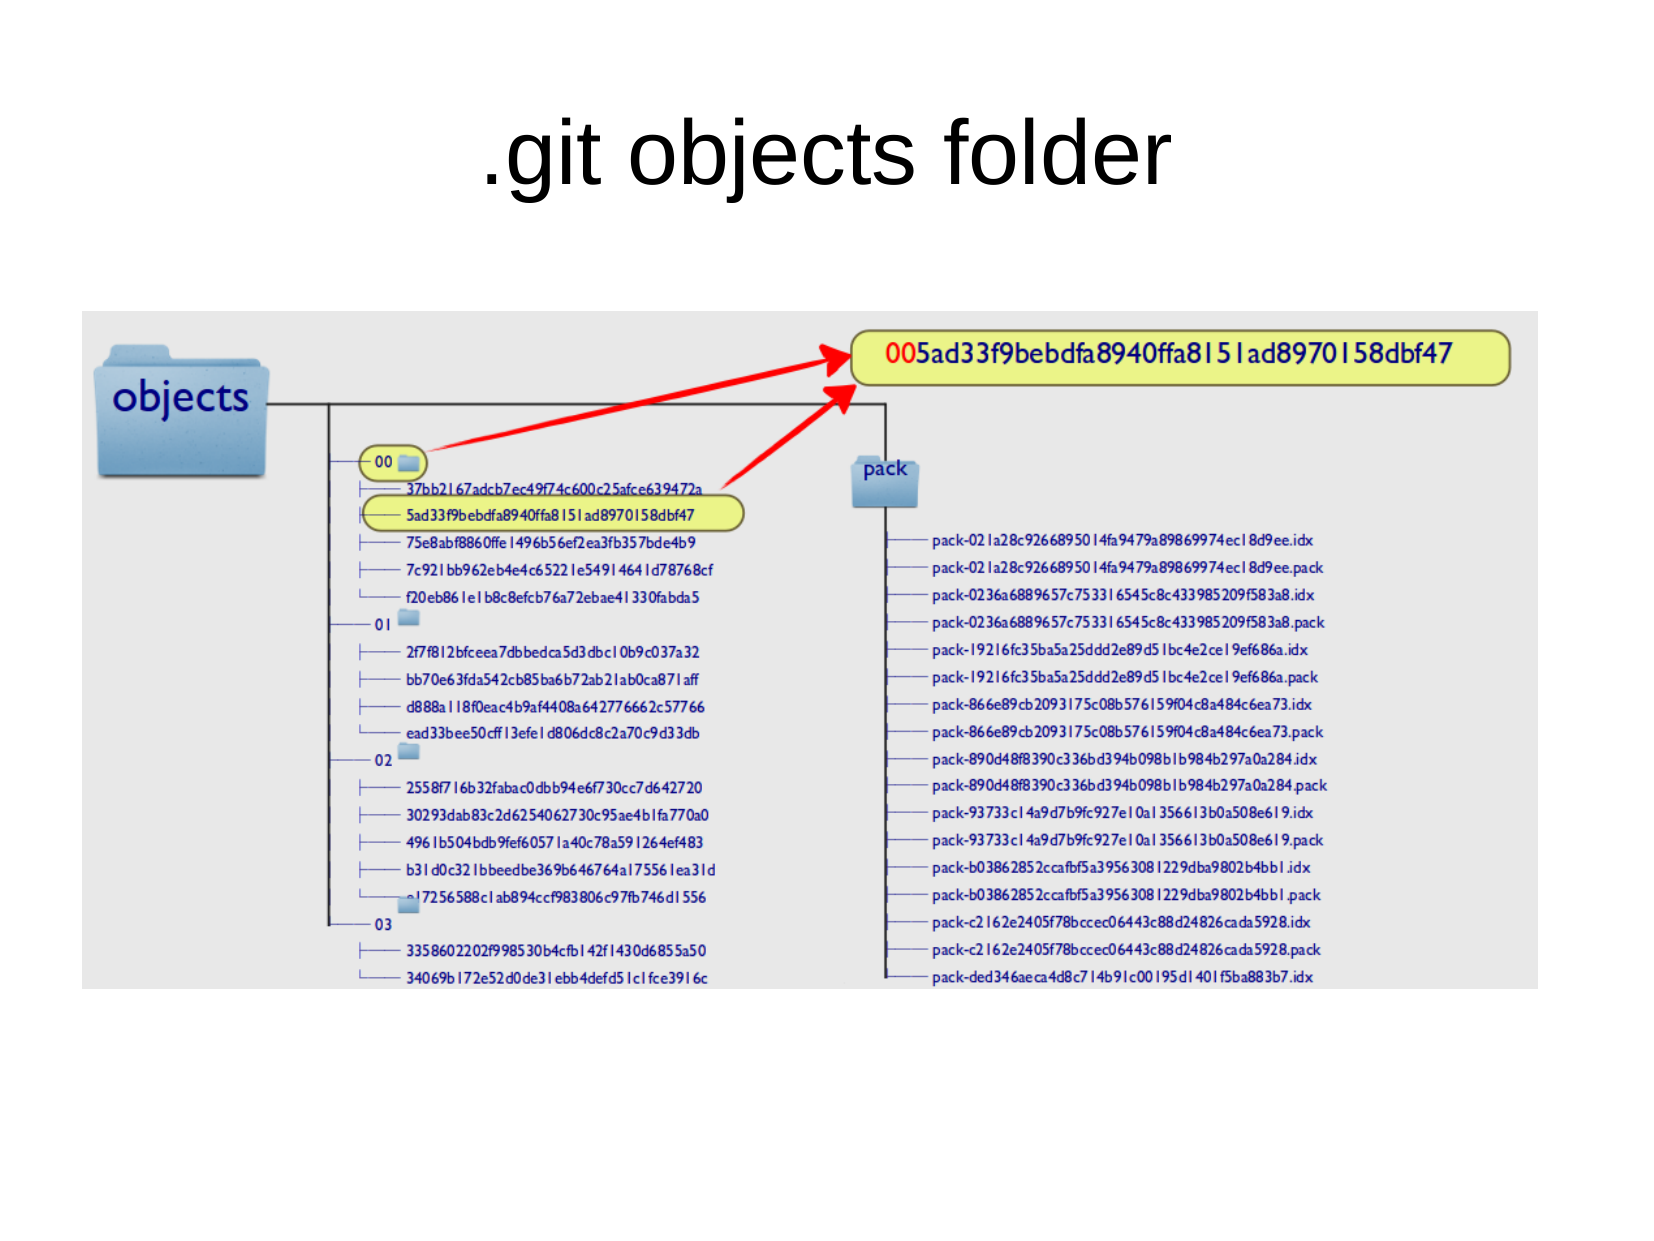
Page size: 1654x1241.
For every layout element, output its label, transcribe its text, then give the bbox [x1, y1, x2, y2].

picture [82, 311, 1538, 989]
title .git objects folder [82, 49, 1571, 257]
